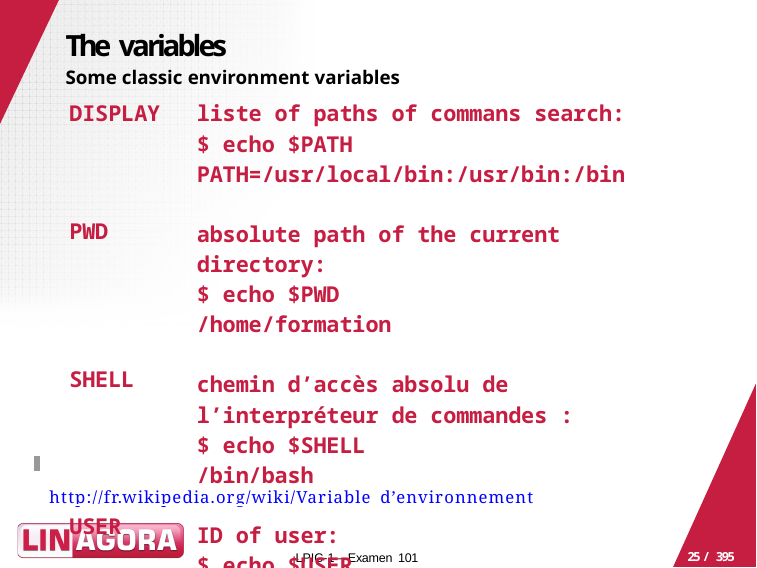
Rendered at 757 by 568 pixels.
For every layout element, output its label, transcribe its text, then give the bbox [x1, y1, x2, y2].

picture [0, 0, 352, 352]
text_box [17, 520, 55, 562]
text_box Some classic environment variables [63, 65, 632, 90]
text_box <number> / 395 [704, 549, 747, 568]
table_header liste of paths of commans search: $ echo $PATH PATH=/usr/local/bin:/usr/bin:/bin absolute path of the current directory: $ echo $PWD /home/formation chemin d’accès absolu de l’interpréteur de commandes : $ echo $SHELL /bin/bash ID of user: $ echo $USER formation [182, 90, 704, 568]
text_box The variables [63, 26, 697, 90]
table_header DISPLAY PWD SHELL USER [55, 90, 182, 568]
